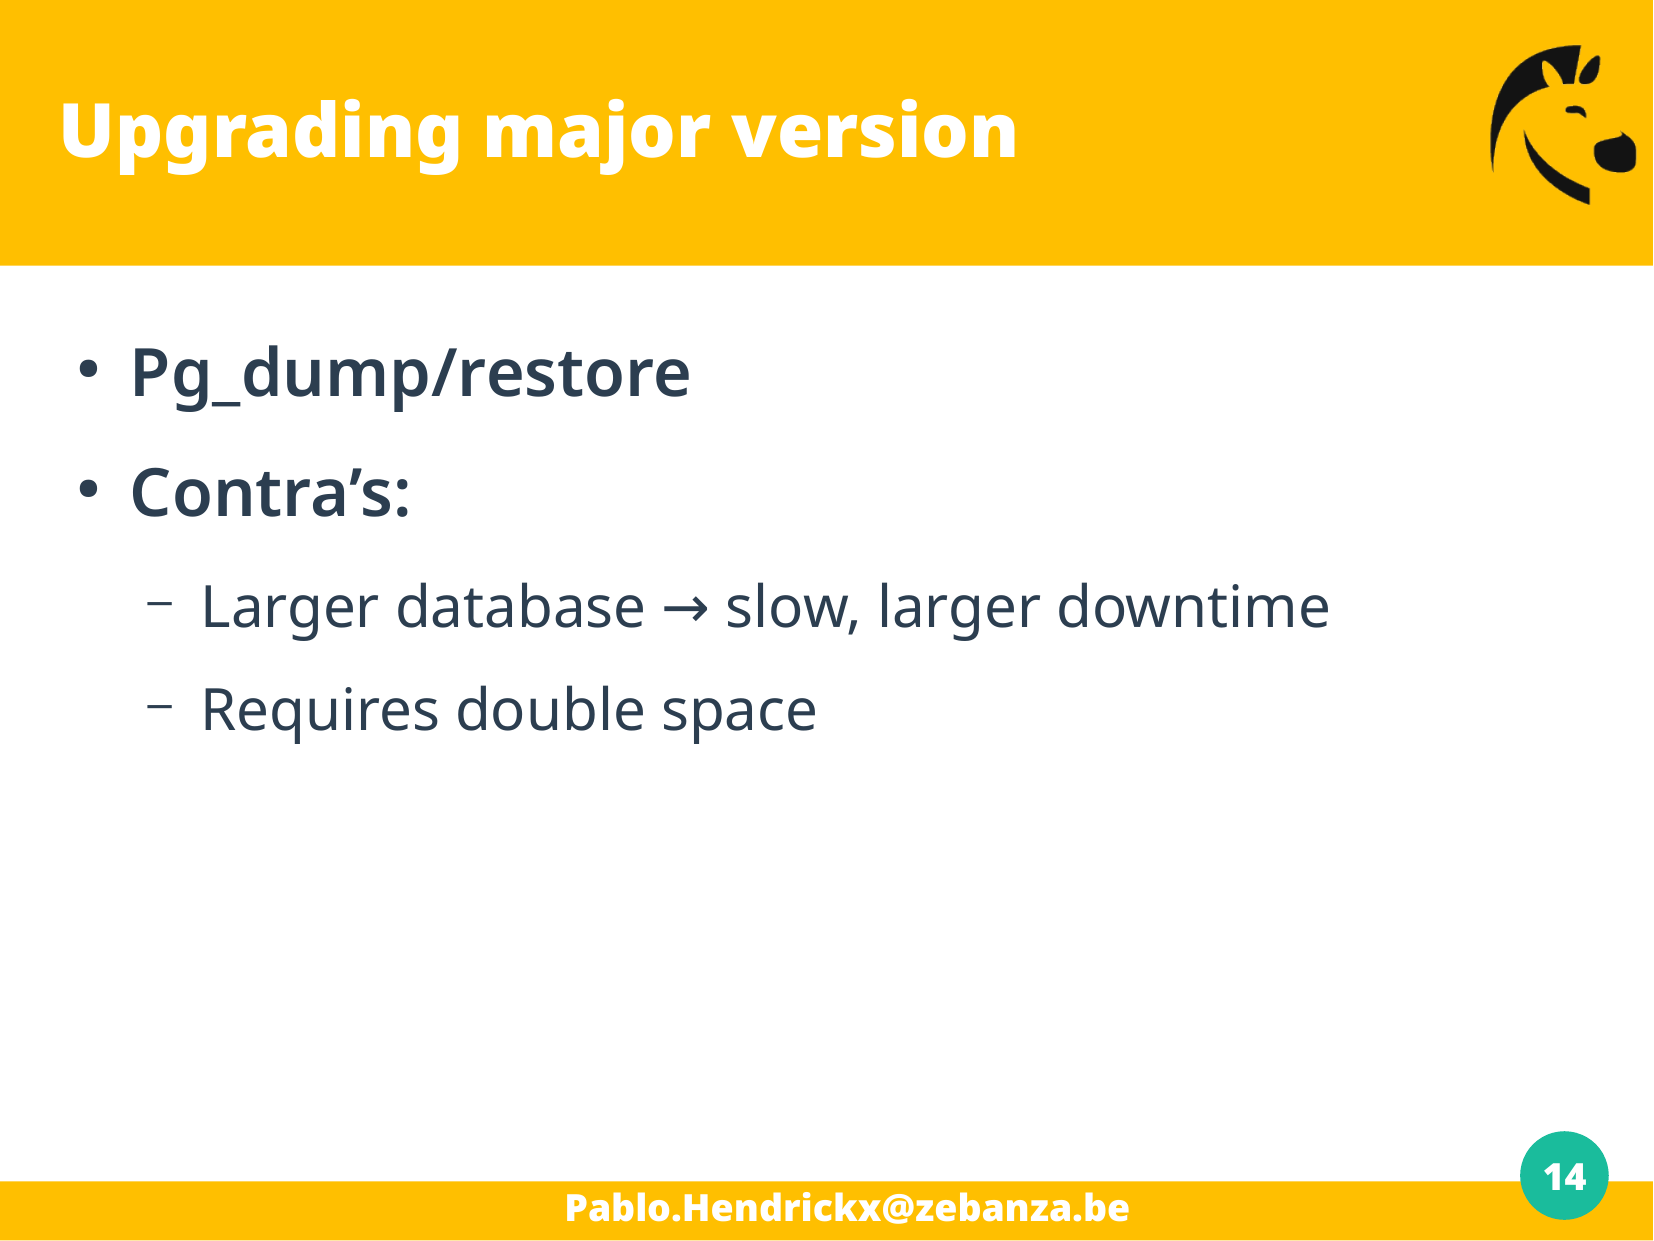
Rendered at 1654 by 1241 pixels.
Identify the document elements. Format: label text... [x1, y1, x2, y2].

title Upgrading major version [58, 49, 1594, 207]
picture [1410, 0, 1654, 241]
list Pg_dump/restore Contra’s: Larger database → slow, larger downtime Requires double space [58, 324, 1594, 1152]
